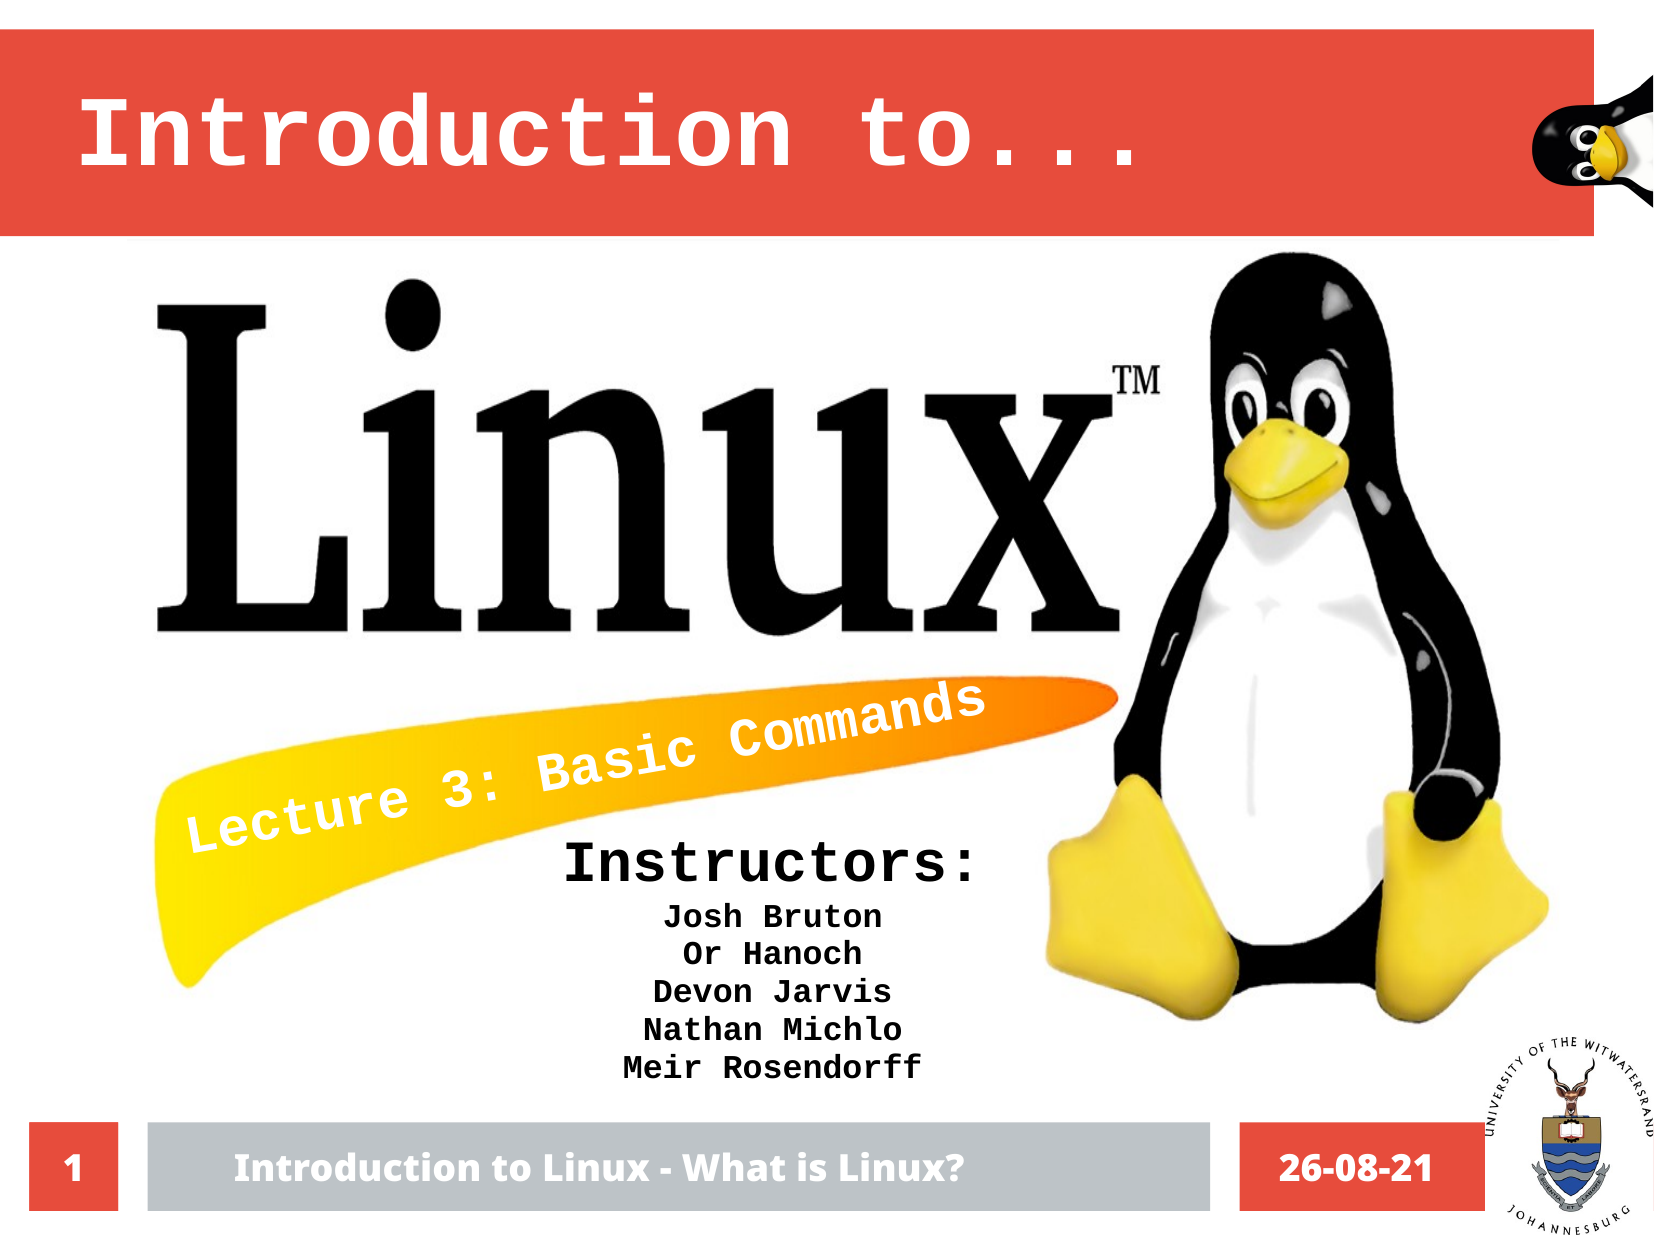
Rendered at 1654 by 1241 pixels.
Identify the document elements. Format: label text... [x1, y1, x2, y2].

picture [127, 24, 1654, 1030]
text_box Instructors: Josh Bruton Or Hanoch Devon Jarvis Nathan Michlo Meir Rosendorff [540, 825, 1006, 1096]
text_box Lecture 3: Basic Commands [165, 641, 1117, 953]
picture [1485, 1037, 1654, 1235]
text_box Introduction to... [60, 75, 1366, 317]
